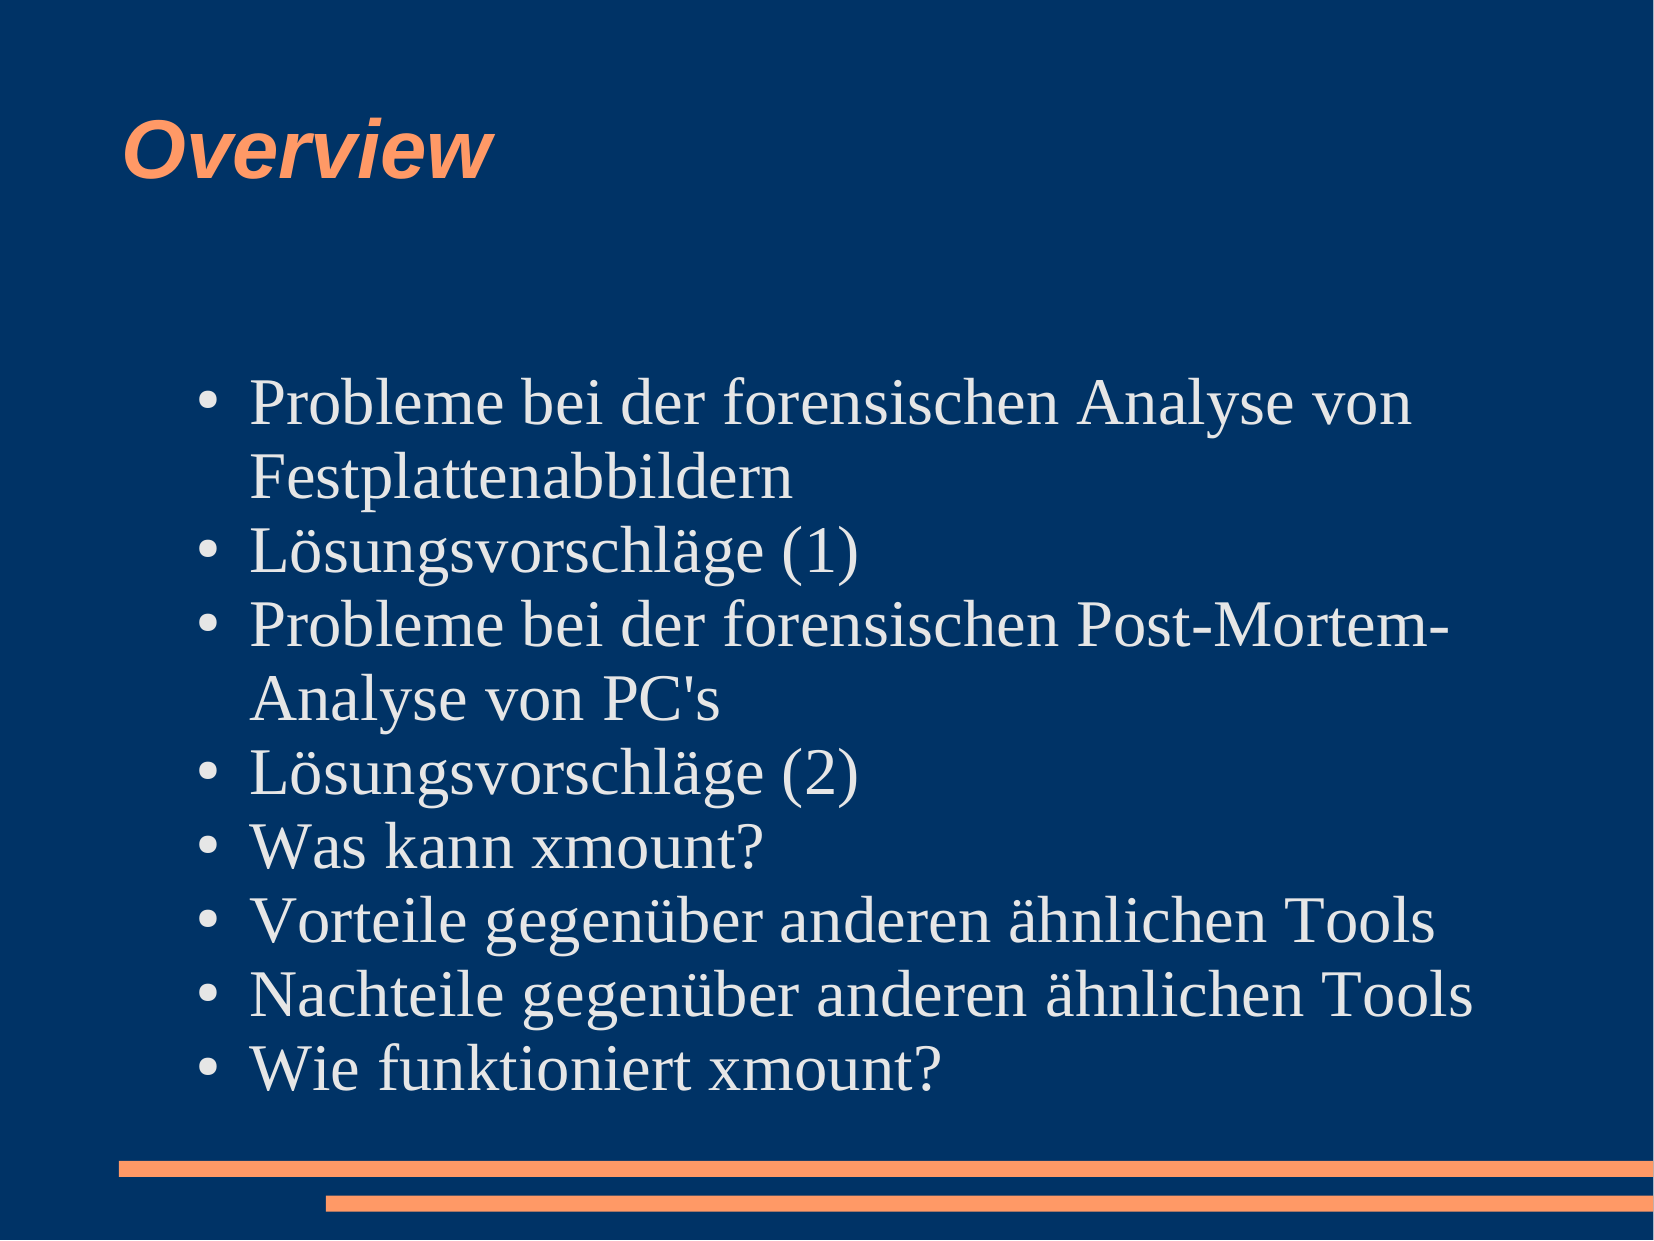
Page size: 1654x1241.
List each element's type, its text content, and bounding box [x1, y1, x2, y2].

list Probleme bei der forensischen Analyse von Festplattenabbildern Lösungsvorschläge (1) Probleme bei der forensischen Post-Mortem-Analyse von PC's Lösungsvorschläge (2) Was kann xmount? Vorteile gegenüber anderen ähnlichen Tools Nachteile gegenüber anderen ähnlichen Tools Wie funktioniert xmount? [178, 364, 1570, 1147]
title Overview [121, 46, 1534, 254]
